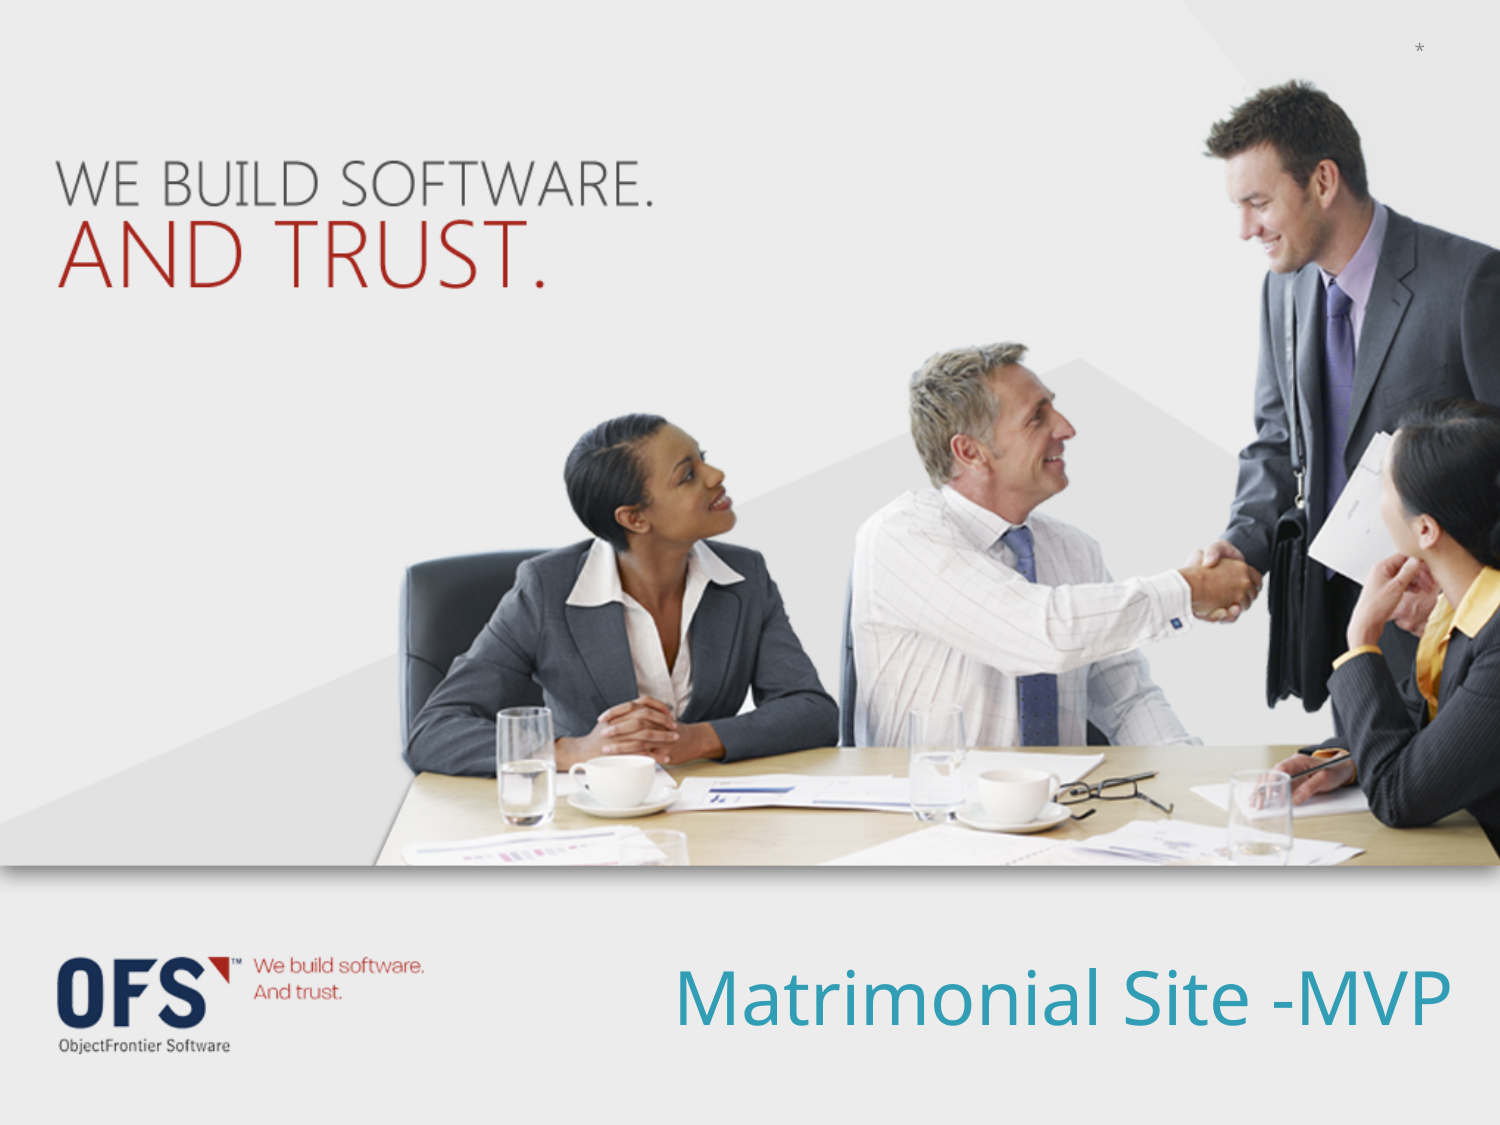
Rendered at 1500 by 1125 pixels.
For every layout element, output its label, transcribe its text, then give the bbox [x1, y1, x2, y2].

text_box * [1414, 38, 1470, 99]
title Matrimonial Site -MVP [194, 943, 1470, 1047]
picture [0, 0, 1500, 1125]
